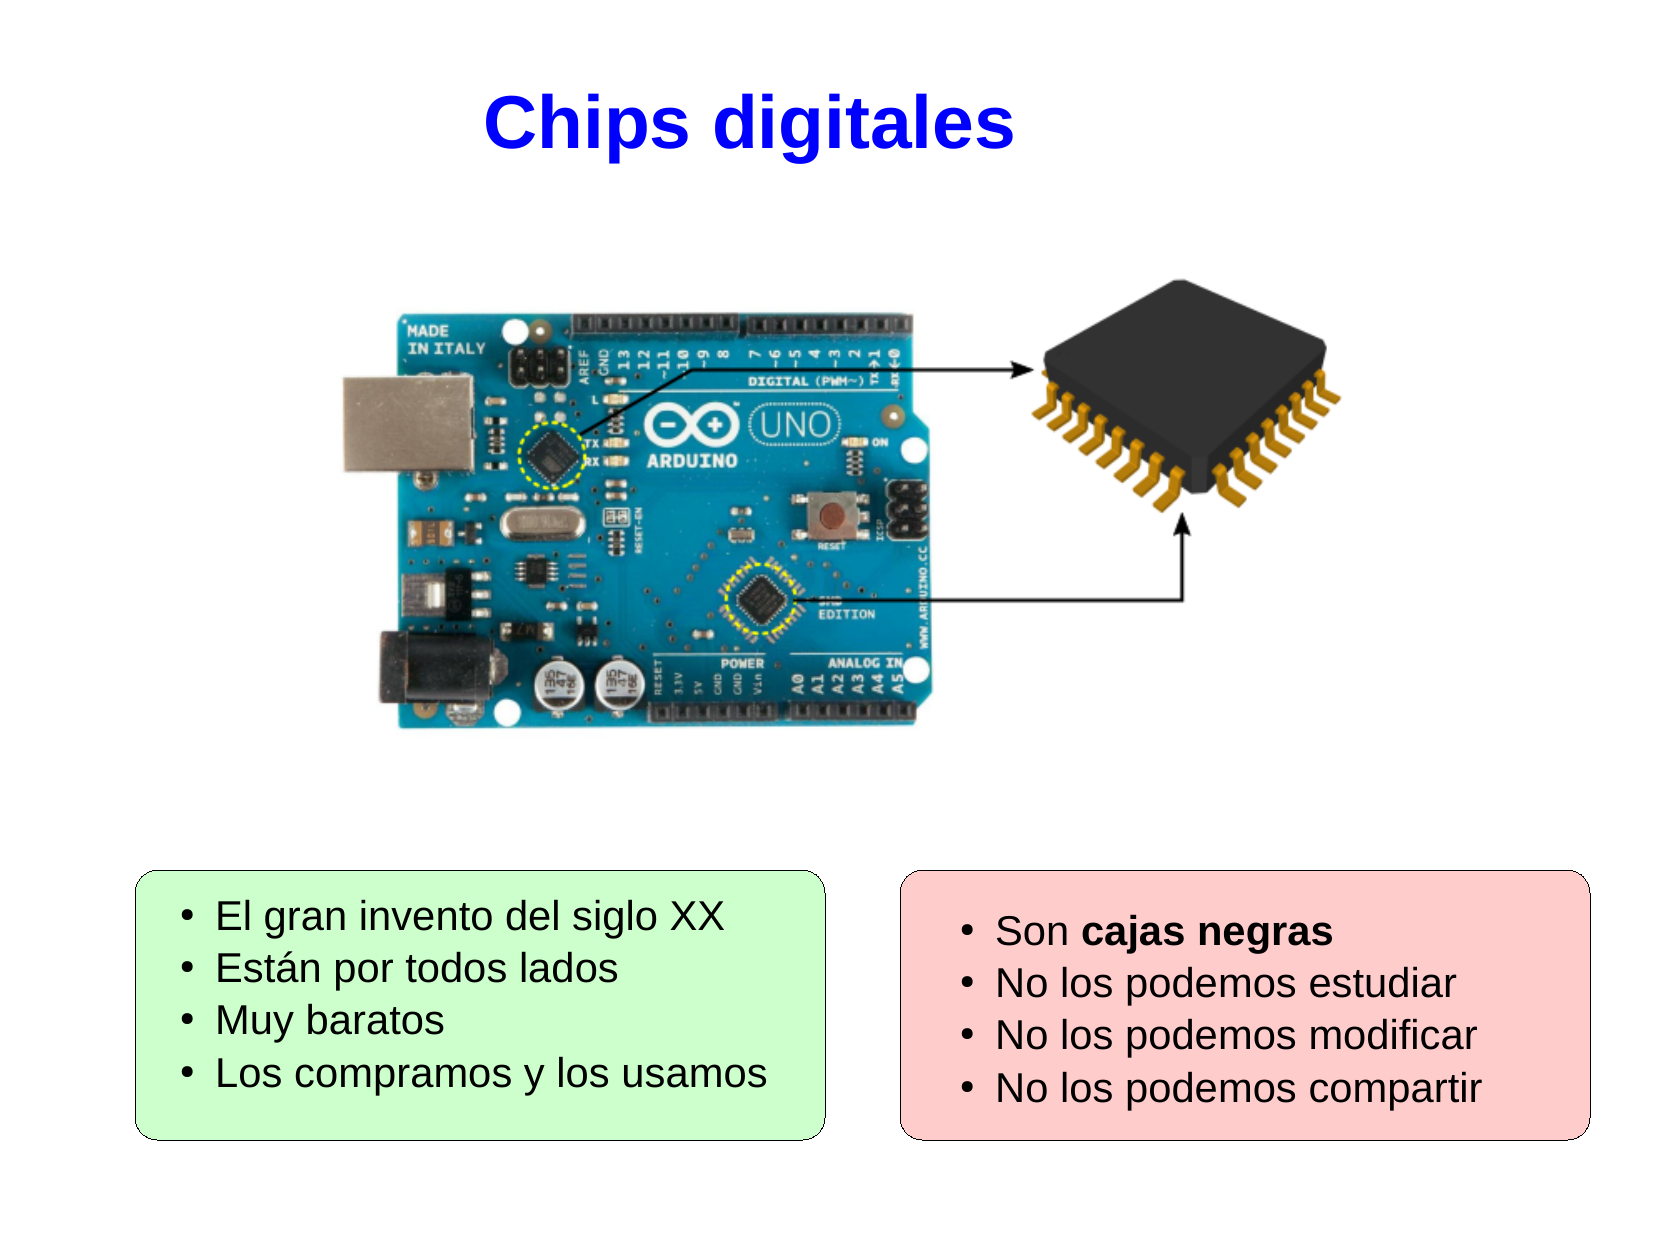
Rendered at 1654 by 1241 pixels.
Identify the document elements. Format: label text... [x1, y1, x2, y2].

text_box [900, 870, 1591, 1141]
text_box Chips digitales [420, 73, 1081, 181]
text_box [135, 870, 826, 1141]
text_box Son cajas negras No los podemos estudiar No los podemos modificar No los podemos compartir [945, 900, 1576, 1119]
picture [300, 194, 1387, 842]
text_box El gran invento del siglo XX Están por todos lados Muy baratos Los compramos y los usamos [165, 885, 796, 1104]
